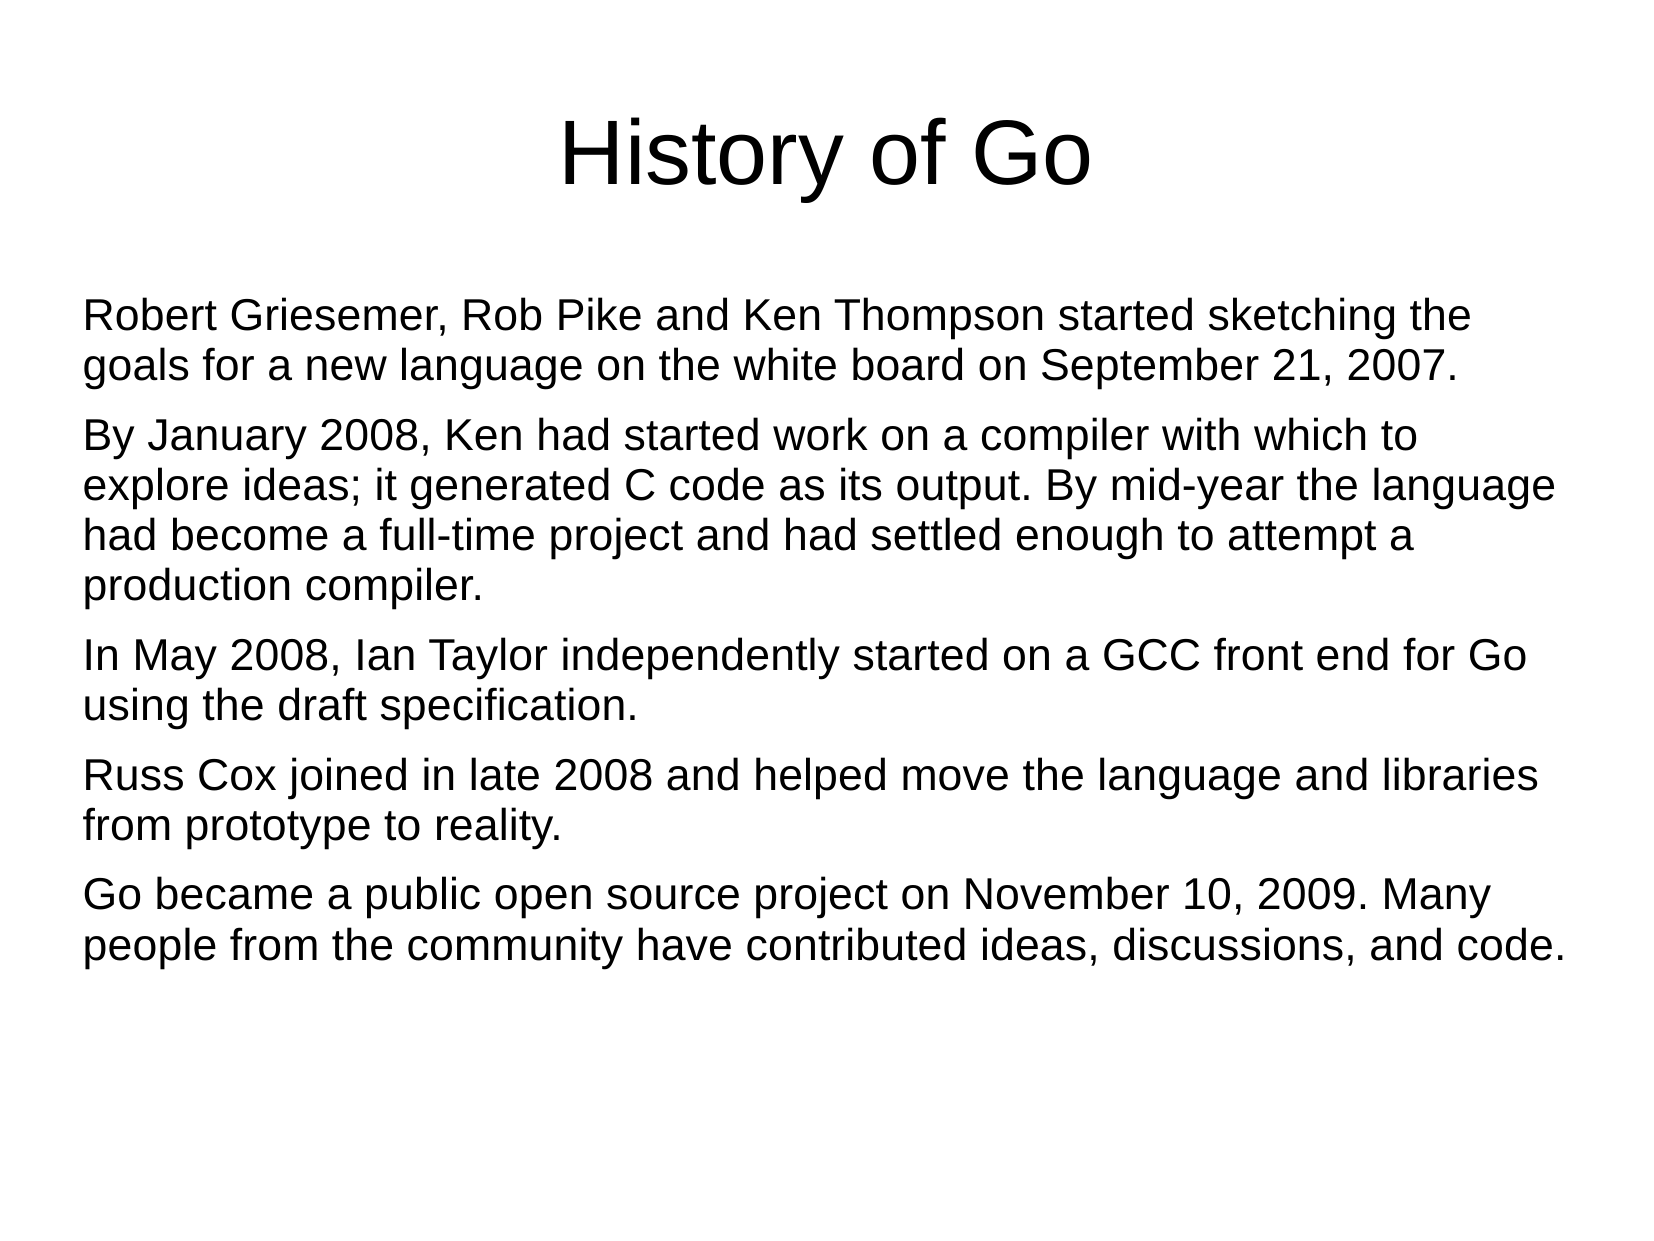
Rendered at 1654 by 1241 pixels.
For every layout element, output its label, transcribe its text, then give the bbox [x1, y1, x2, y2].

list Robert Griesemer, Rob Pike and Ken Thompson started sketching the goals for a new language on the white board on September 21, 2007. By January 2008, Ken had started work on a compiler with which to explore ideas; it generated C code as its output. By mid-year the language had become a full-time project and had settled enough to attempt a production compiler. In May 2008, Ian Taylor independently started on a GCC front end for Go using the draft specification. Russ Cox joined in late 2008 and helped move the language and libraries from prototype to reality. Go became a public open source project on November 10, 2009. Many people from the community have contributed ideas, discussions, and code. [82, 290, 1571, 1010]
title History of Go [82, 49, 1571, 257]
